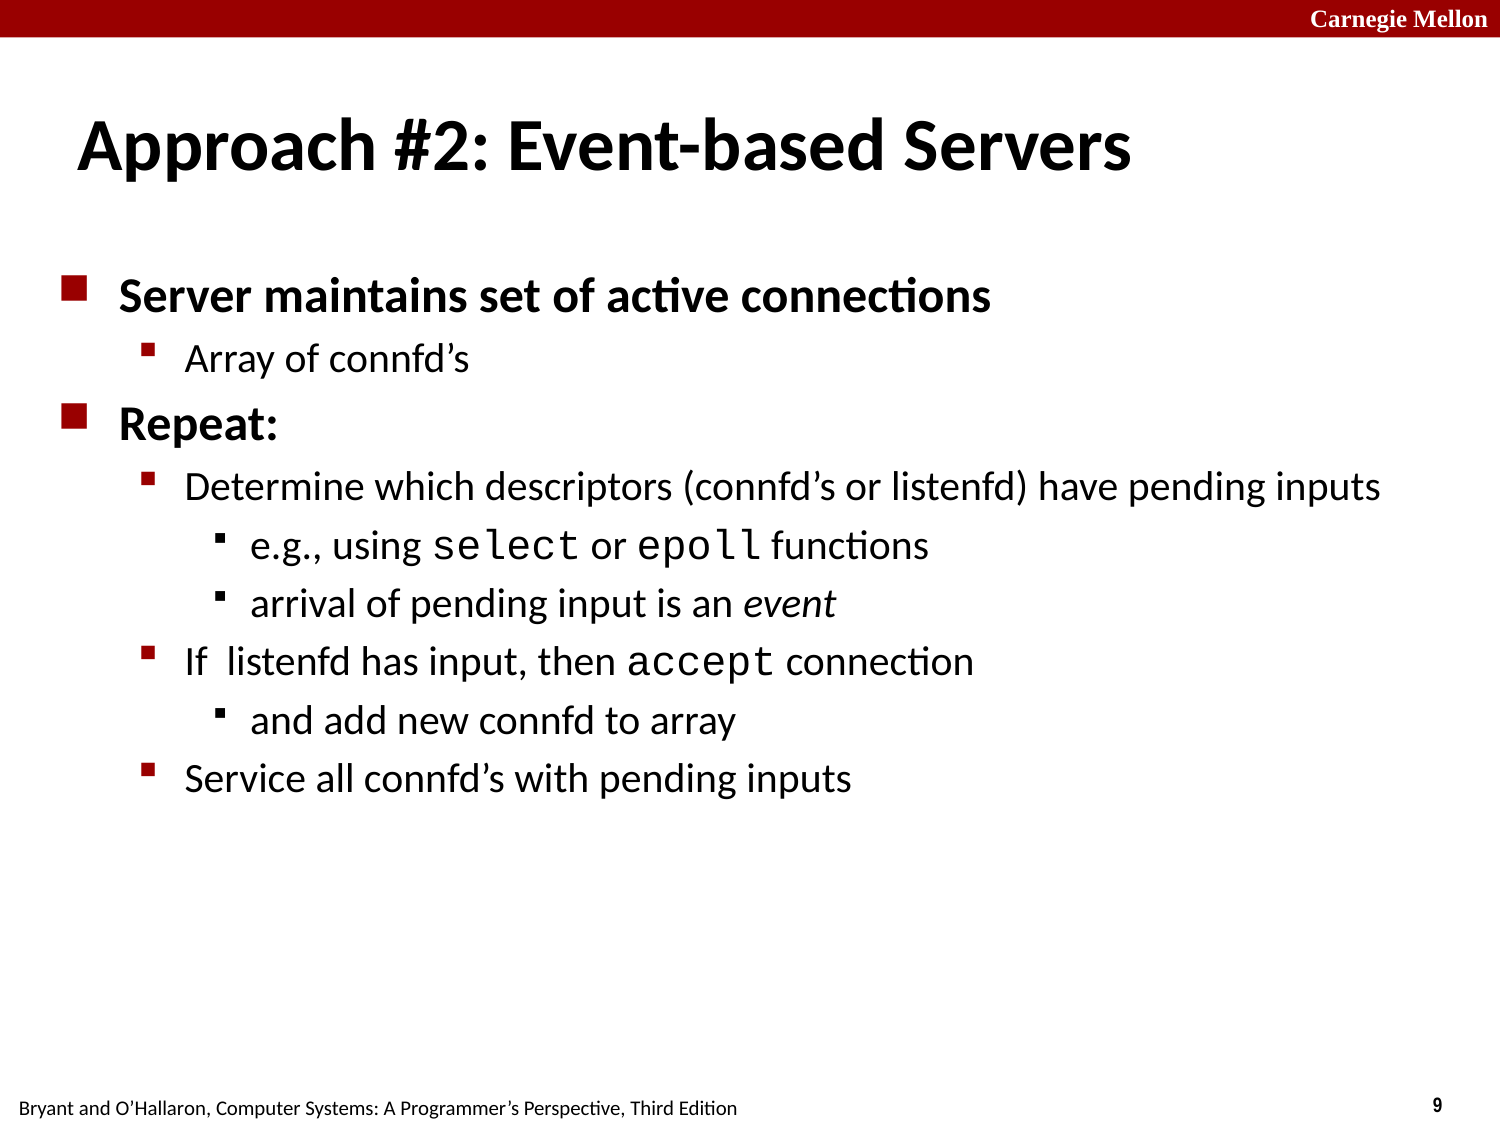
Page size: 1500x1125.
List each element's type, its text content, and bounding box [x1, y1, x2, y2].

title Approach #2: Event-based Servers [62, 93, 1337, 188]
list Server maintains set of active connections Array of connfd’s Repeat: Determine which descriptors (connfd’s or listenfd) have pending inputs e.g., using select or epoll functions arrival of pending input is an event If listenfd has input, then accept connection and add new connfd to array Service all connfd’s with pending inputs [47, 254, 1411, 1024]
